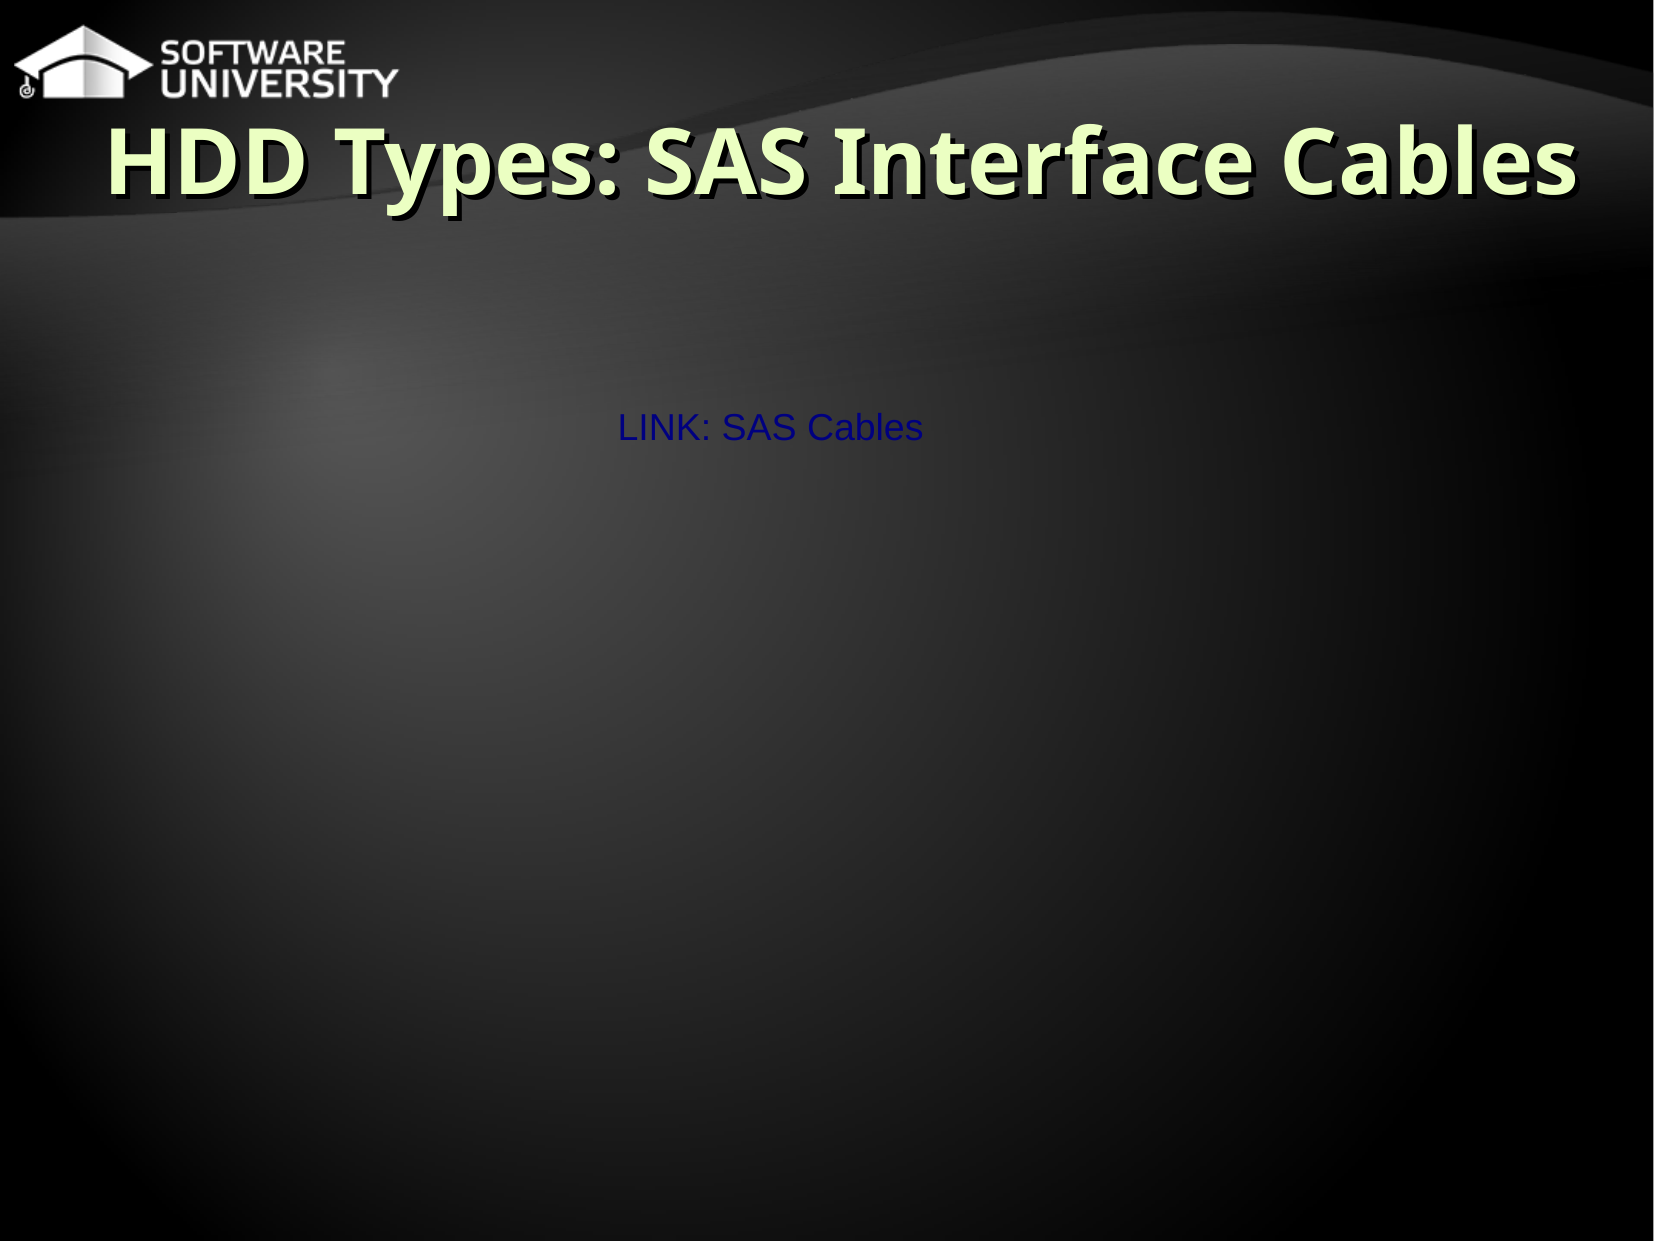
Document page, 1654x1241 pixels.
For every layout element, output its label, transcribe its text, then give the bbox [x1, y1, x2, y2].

text_box LINK: SAS Cables [602, 399, 946, 465]
picture [0, 0, 1654, 1241]
title HDD Types: SAS Interface Cables [98, 102, 1587, 213]
